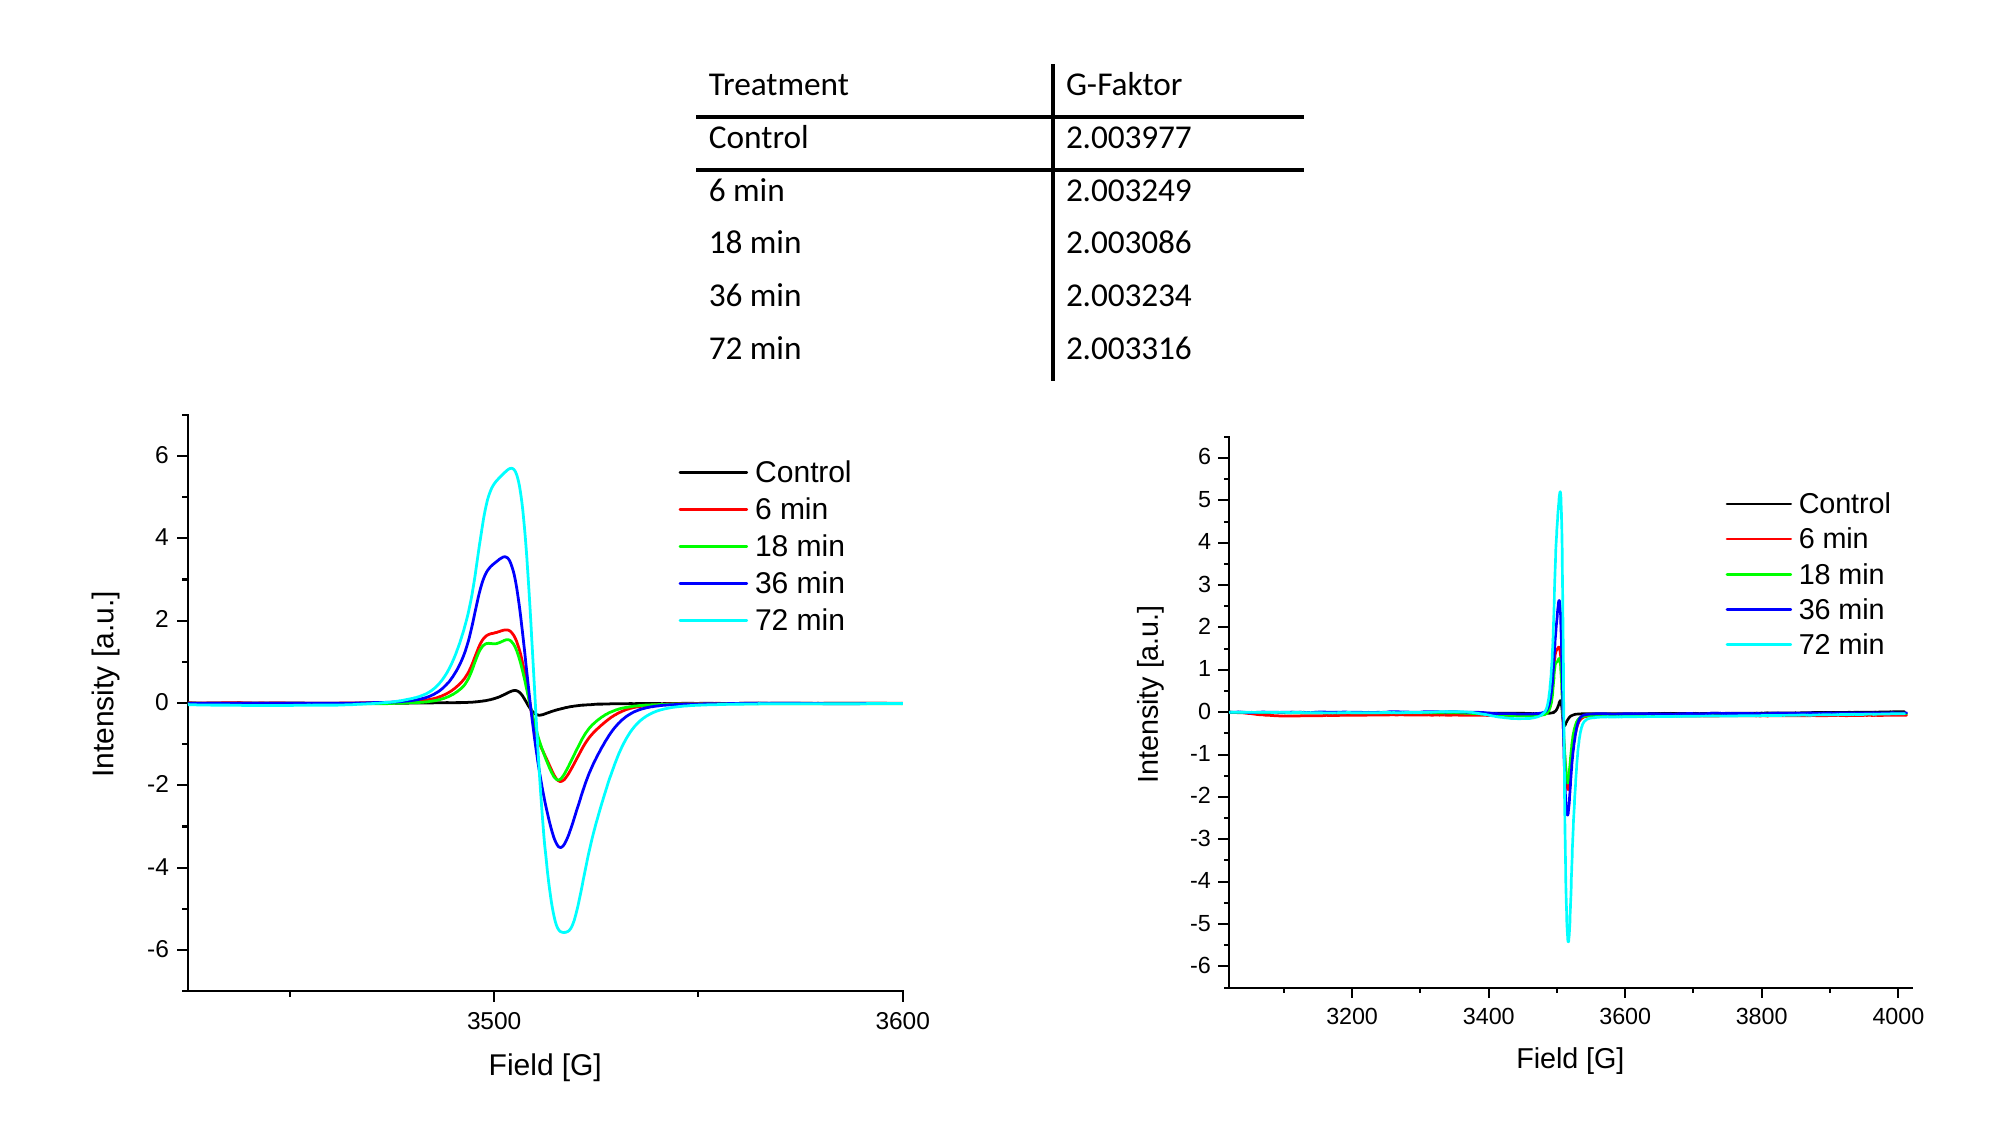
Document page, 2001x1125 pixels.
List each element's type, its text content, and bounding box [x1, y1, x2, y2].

table_cell Control [696, 119, 1051, 168]
table_cell 2.003086 [1055, 223, 1304, 275]
table_header G-Faktor [1055, 64, 1304, 115]
table_cell 2.003977 [1055, 119, 1304, 168]
table_cell 2.003234 [1055, 275, 1304, 328]
table_cell 2.003316 [1055, 328, 1304, 347]
chart [0, 321, 2000, 1125]
table_cell 18 min [696, 223, 1051, 275]
table_cell 6 min [696, 172, 1051, 223]
table_header Treatment [696, 64, 1051, 115]
table_cell 36 min [696, 275, 1051, 328]
table_cell 2.003249 [1055, 172, 1304, 223]
